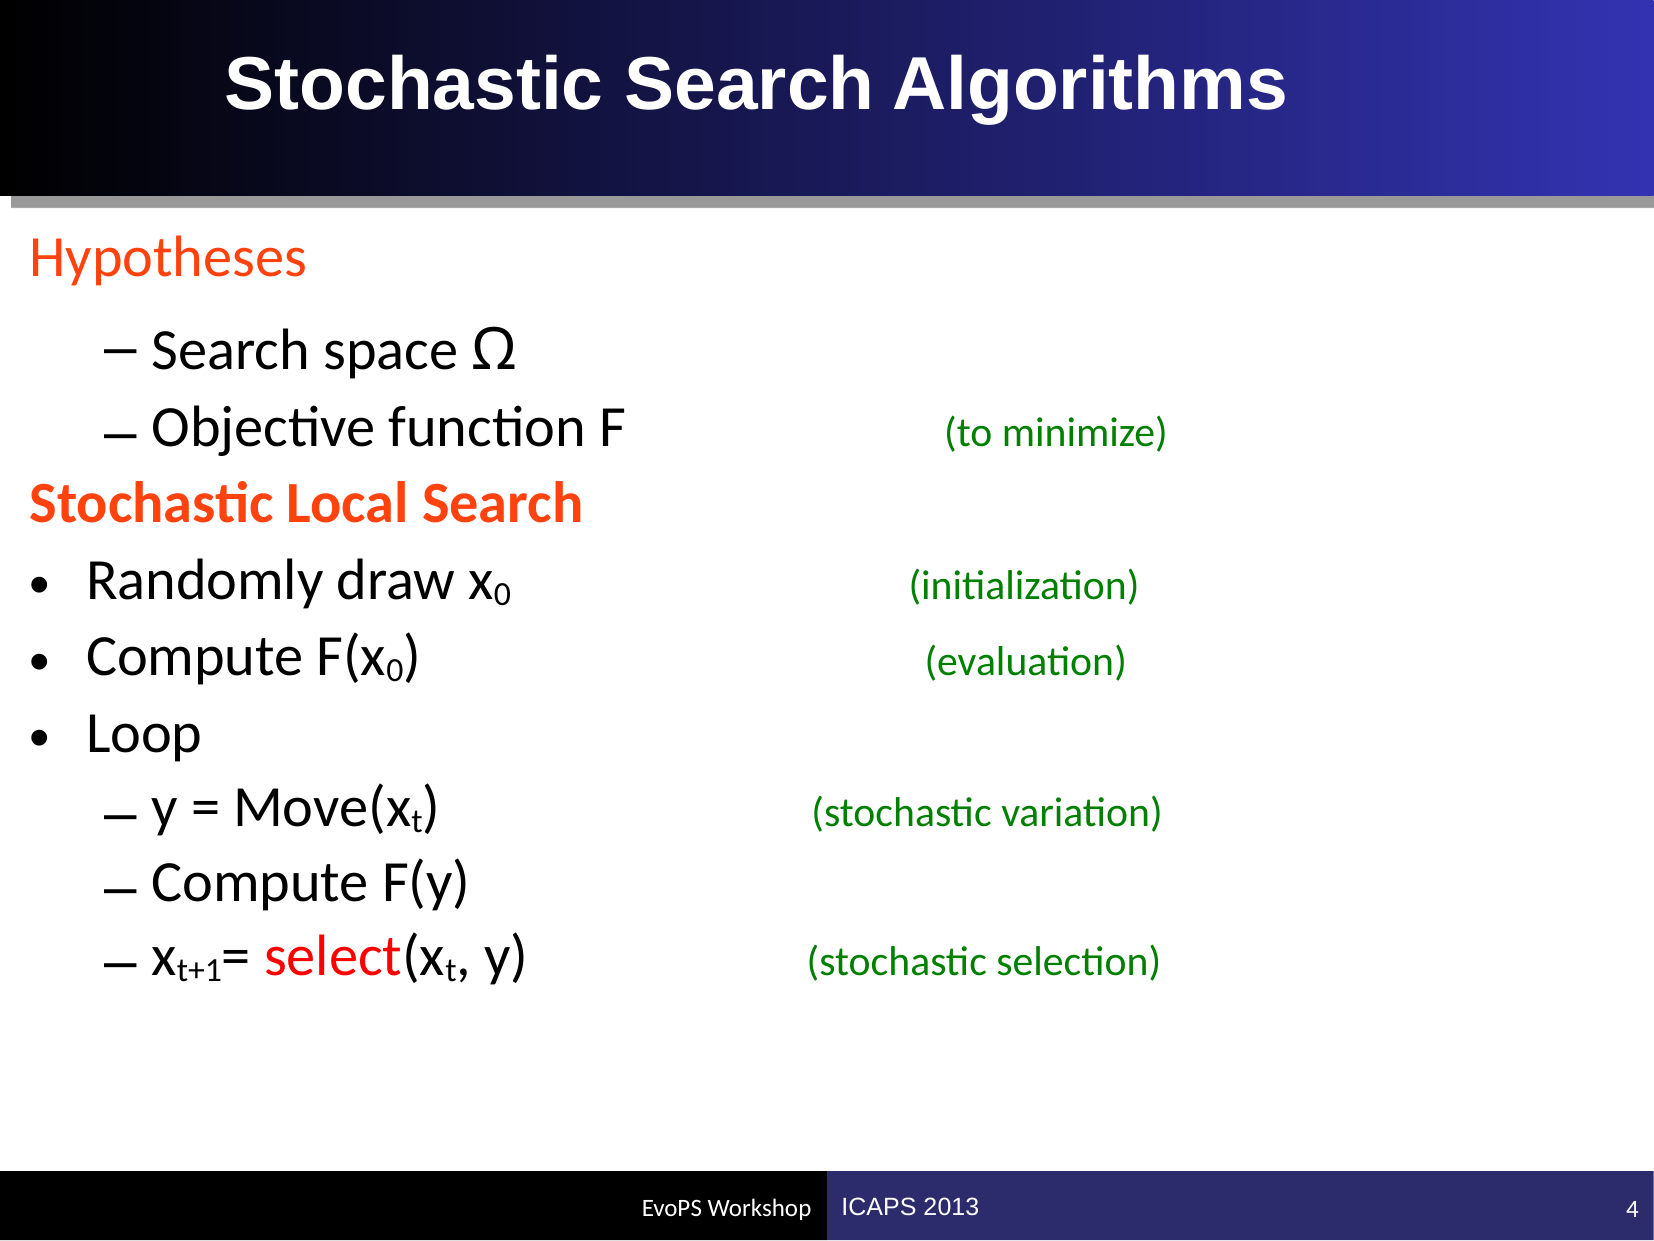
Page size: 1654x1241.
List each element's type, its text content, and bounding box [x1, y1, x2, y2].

list Hypotheses Search space Ω Objective function F (to minimize) Stochastic Local Search Randomly draw x0 (initialization) Compute F(x0) (evaluation) Loop y = Move(xt) (stochastic variation) Compute F(y) xt+1= select(xt, y) (stochastic selection) [15, 225, 1623, 1141]
text_box Stochastic Search Algorithms [210, 34, 1381, 151]
